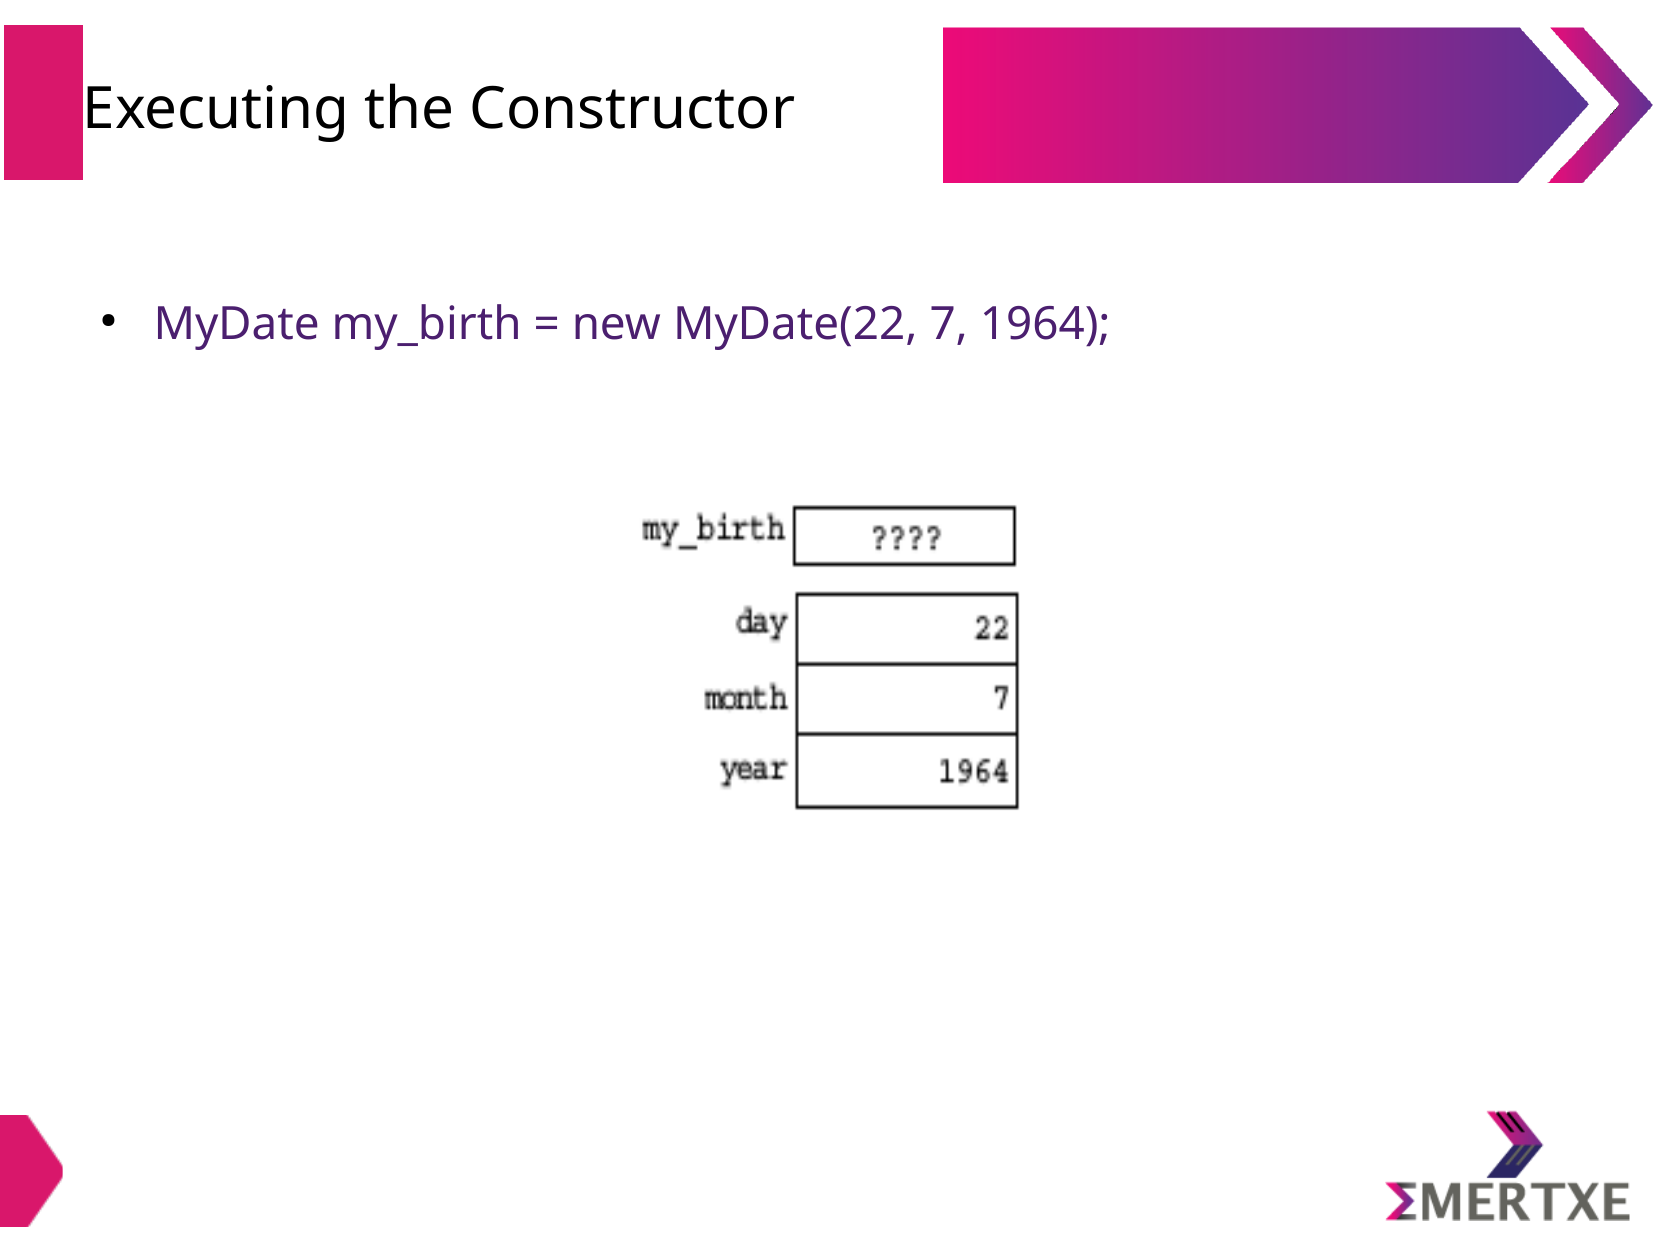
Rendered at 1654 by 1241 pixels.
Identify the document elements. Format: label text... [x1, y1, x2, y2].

picture [571, 464, 1141, 871]
list MyDate my_birth = new MyDate(22, 7, 1964); [82, 290, 1571, 1010]
picture [1571, 27, 1653, 183]
title Executing the Constructor [82, 2, 1571, 210]
picture [1385, 1107, 1631, 1221]
